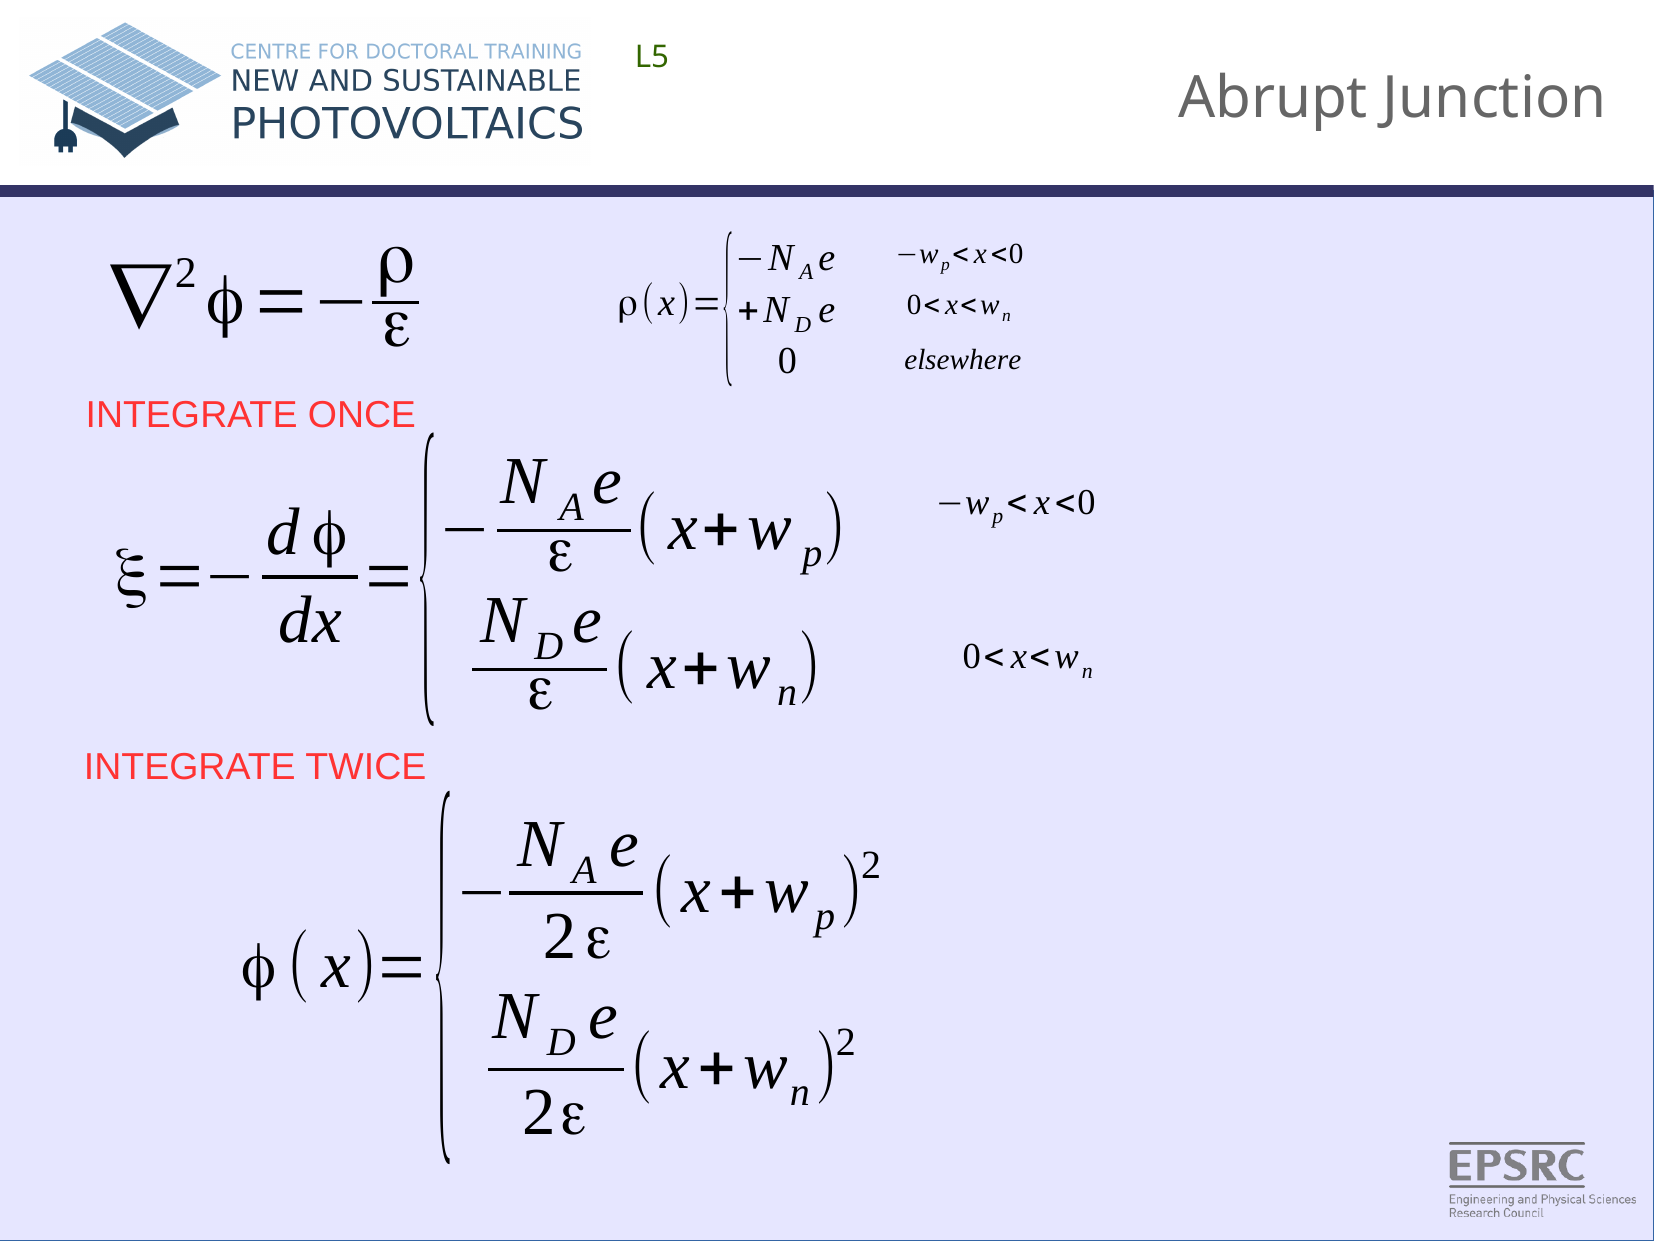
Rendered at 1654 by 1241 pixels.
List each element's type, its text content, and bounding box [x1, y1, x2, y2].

chart [899, 289, 1018, 327]
chart [953, 636, 1101, 684]
chart [888, 237, 1031, 276]
chart [87, 241, 441, 352]
picture [19, 17, 591, 166]
text_box INTEGRATE ONCE [70, 386, 431, 444]
chart [98, 428, 865, 729]
chart [607, 229, 849, 389]
text_box INTEGRATE TWICE [69, 737, 442, 795]
chart [926, 482, 1106, 530]
chart [224, 786, 901, 1167]
text_box Abrupt Junction [770, 51, 1622, 142]
text_box [0, 197, 1654, 1241]
chart [897, 344, 1029, 378]
text_box L5 [620, 29, 880, 80]
picture [1449, 1142, 1636, 1217]
